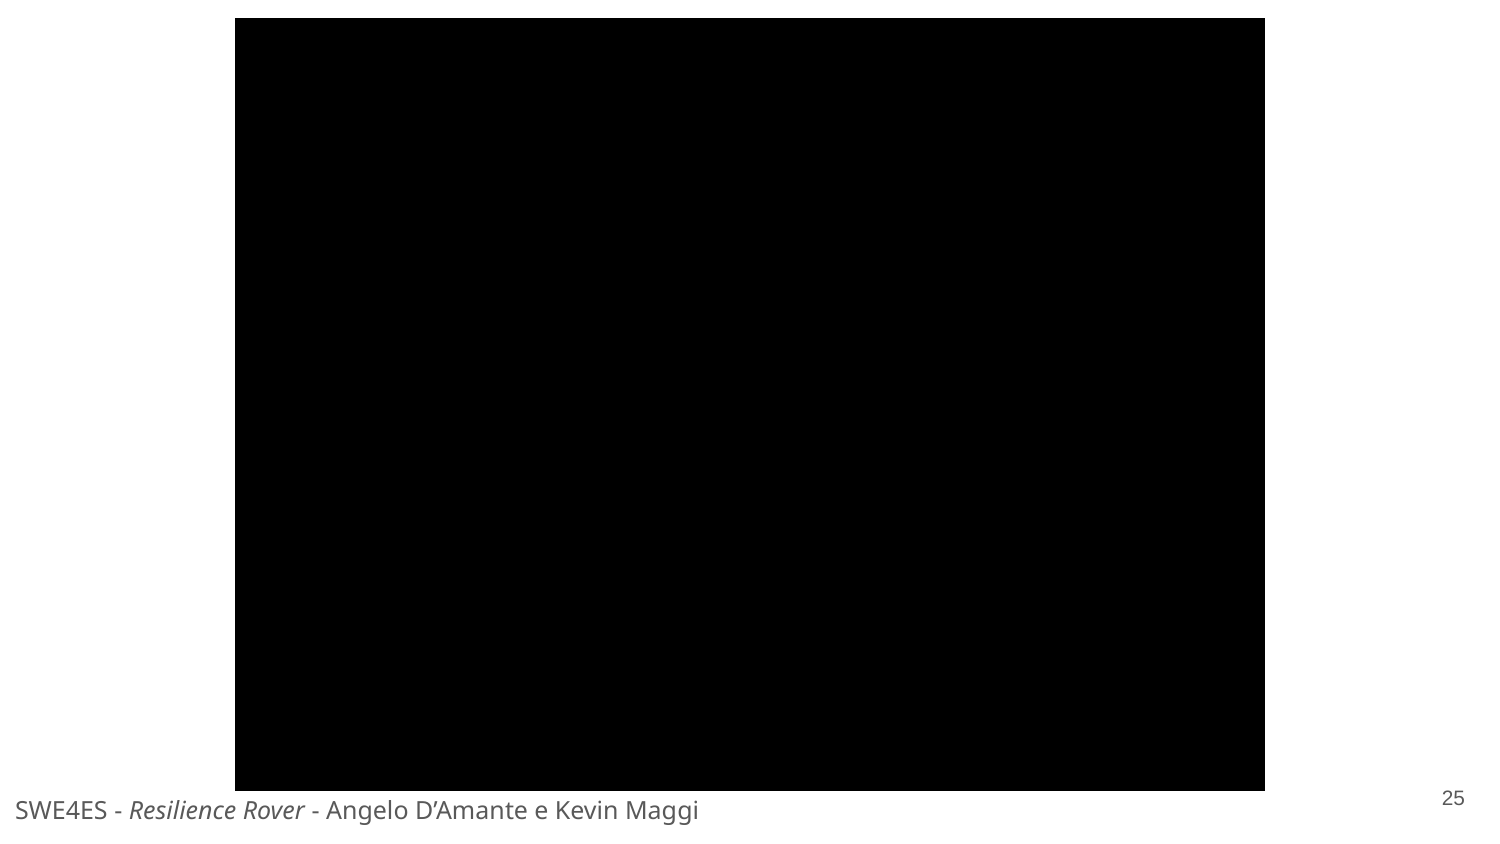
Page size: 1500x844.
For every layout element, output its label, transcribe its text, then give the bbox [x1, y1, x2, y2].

slide_number <number> [1389, 764, 1480, 830]
picture [235, 18, 1265, 791]
